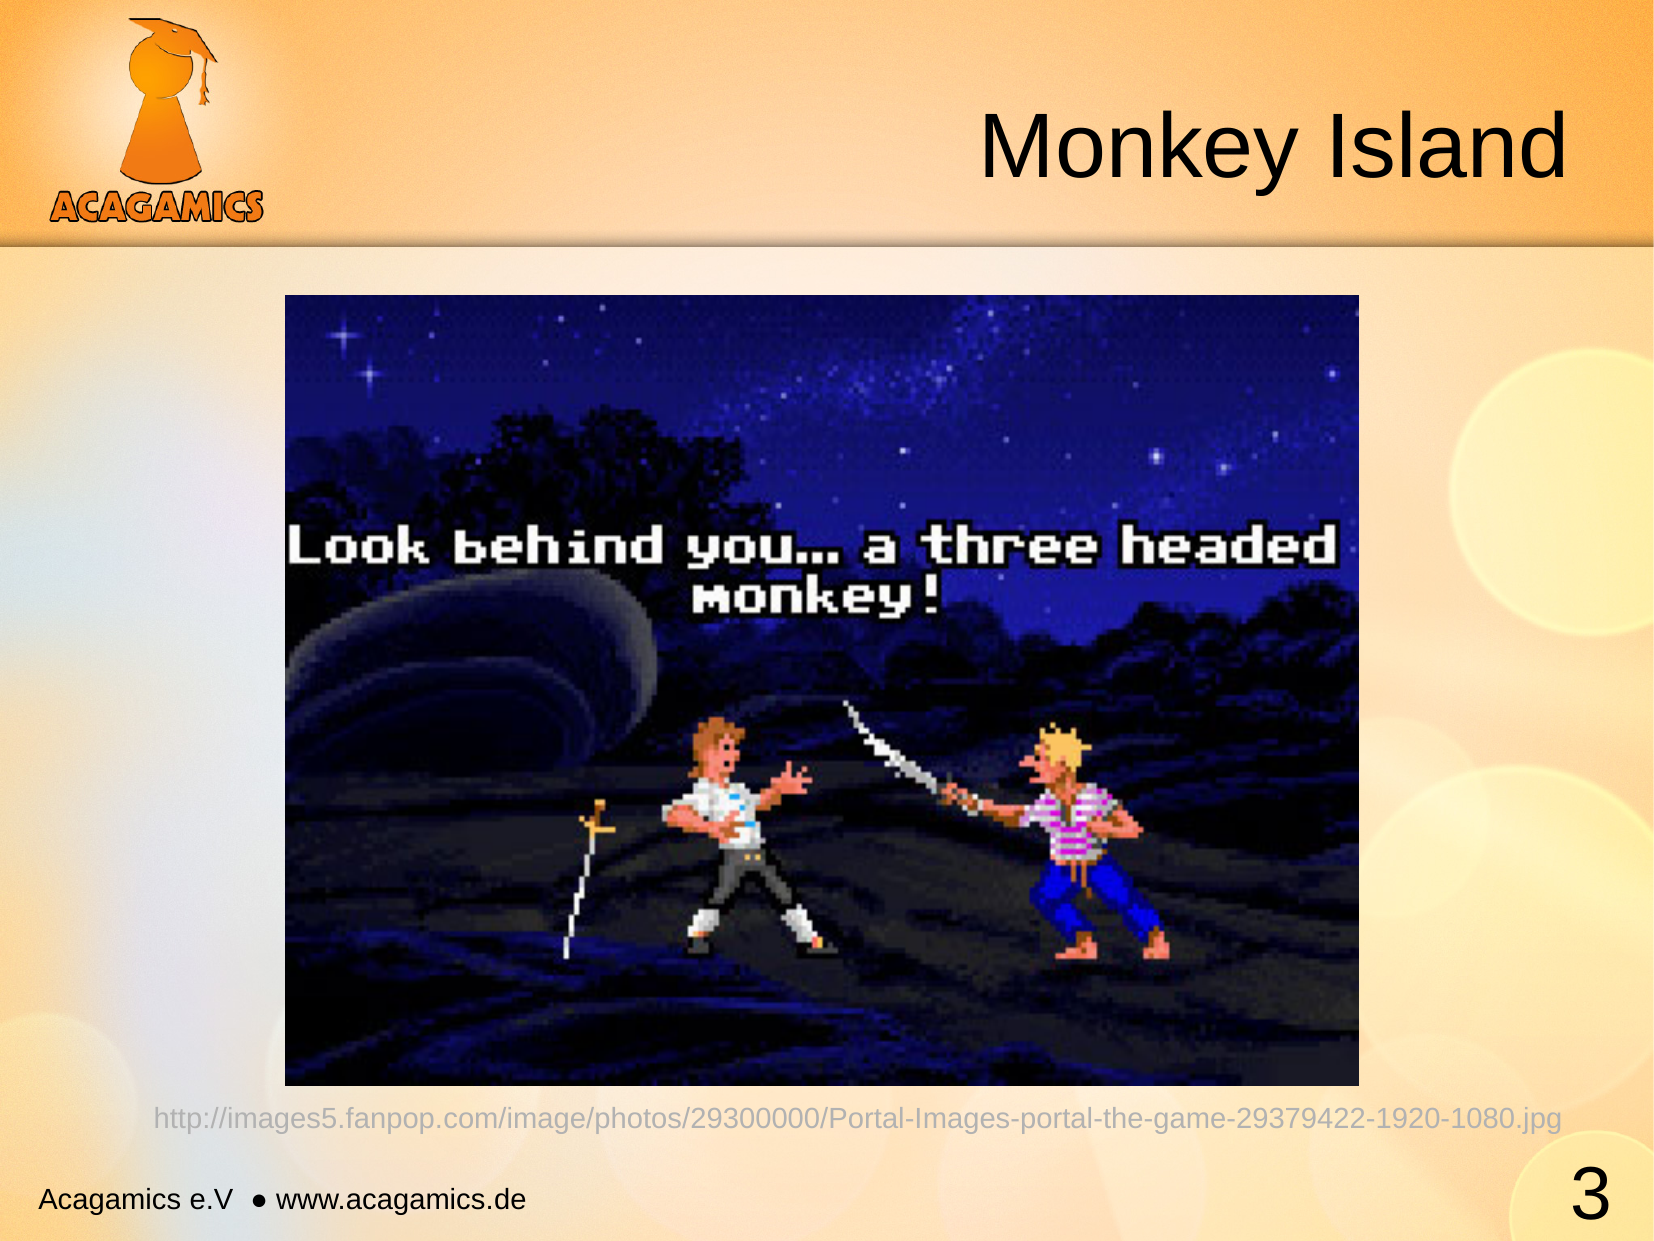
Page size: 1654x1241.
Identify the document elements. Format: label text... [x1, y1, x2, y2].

title Monkey Island [324, 76, 1571, 216]
list http://images5.fanpop.com/image/photos/29300000/Portal-Images-portal-the-game-29379422-1920-1080.jpg [82, 290, 1571, 1136]
picture [0, 0, 1654, 1241]
